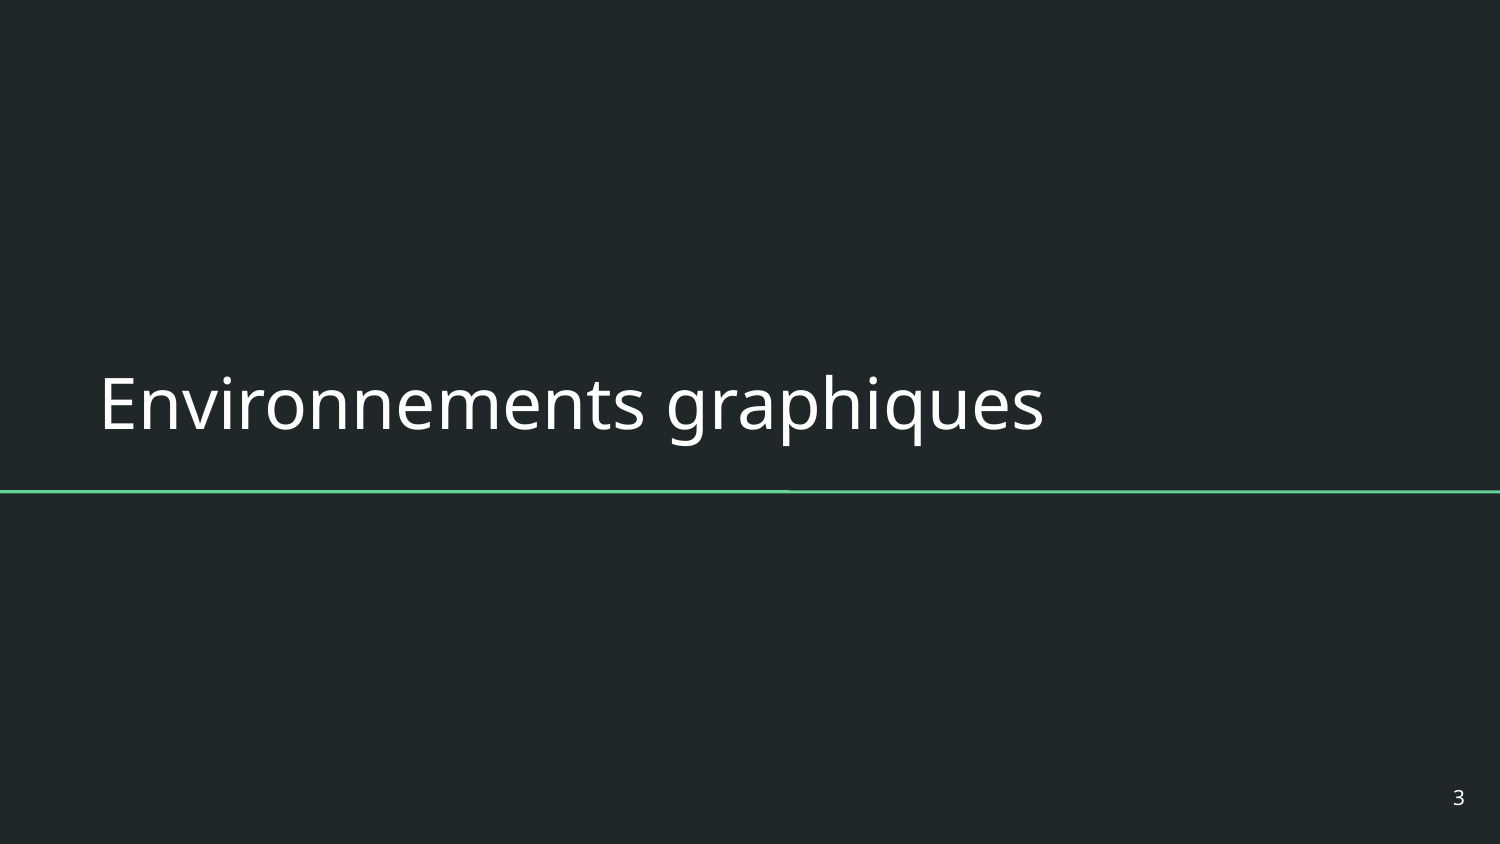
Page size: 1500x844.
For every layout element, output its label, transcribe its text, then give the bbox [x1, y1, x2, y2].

slide_number <numéro> [1389, 764, 1480, 830]
title Environnements graphiques [83, 337, 1417, 466]
